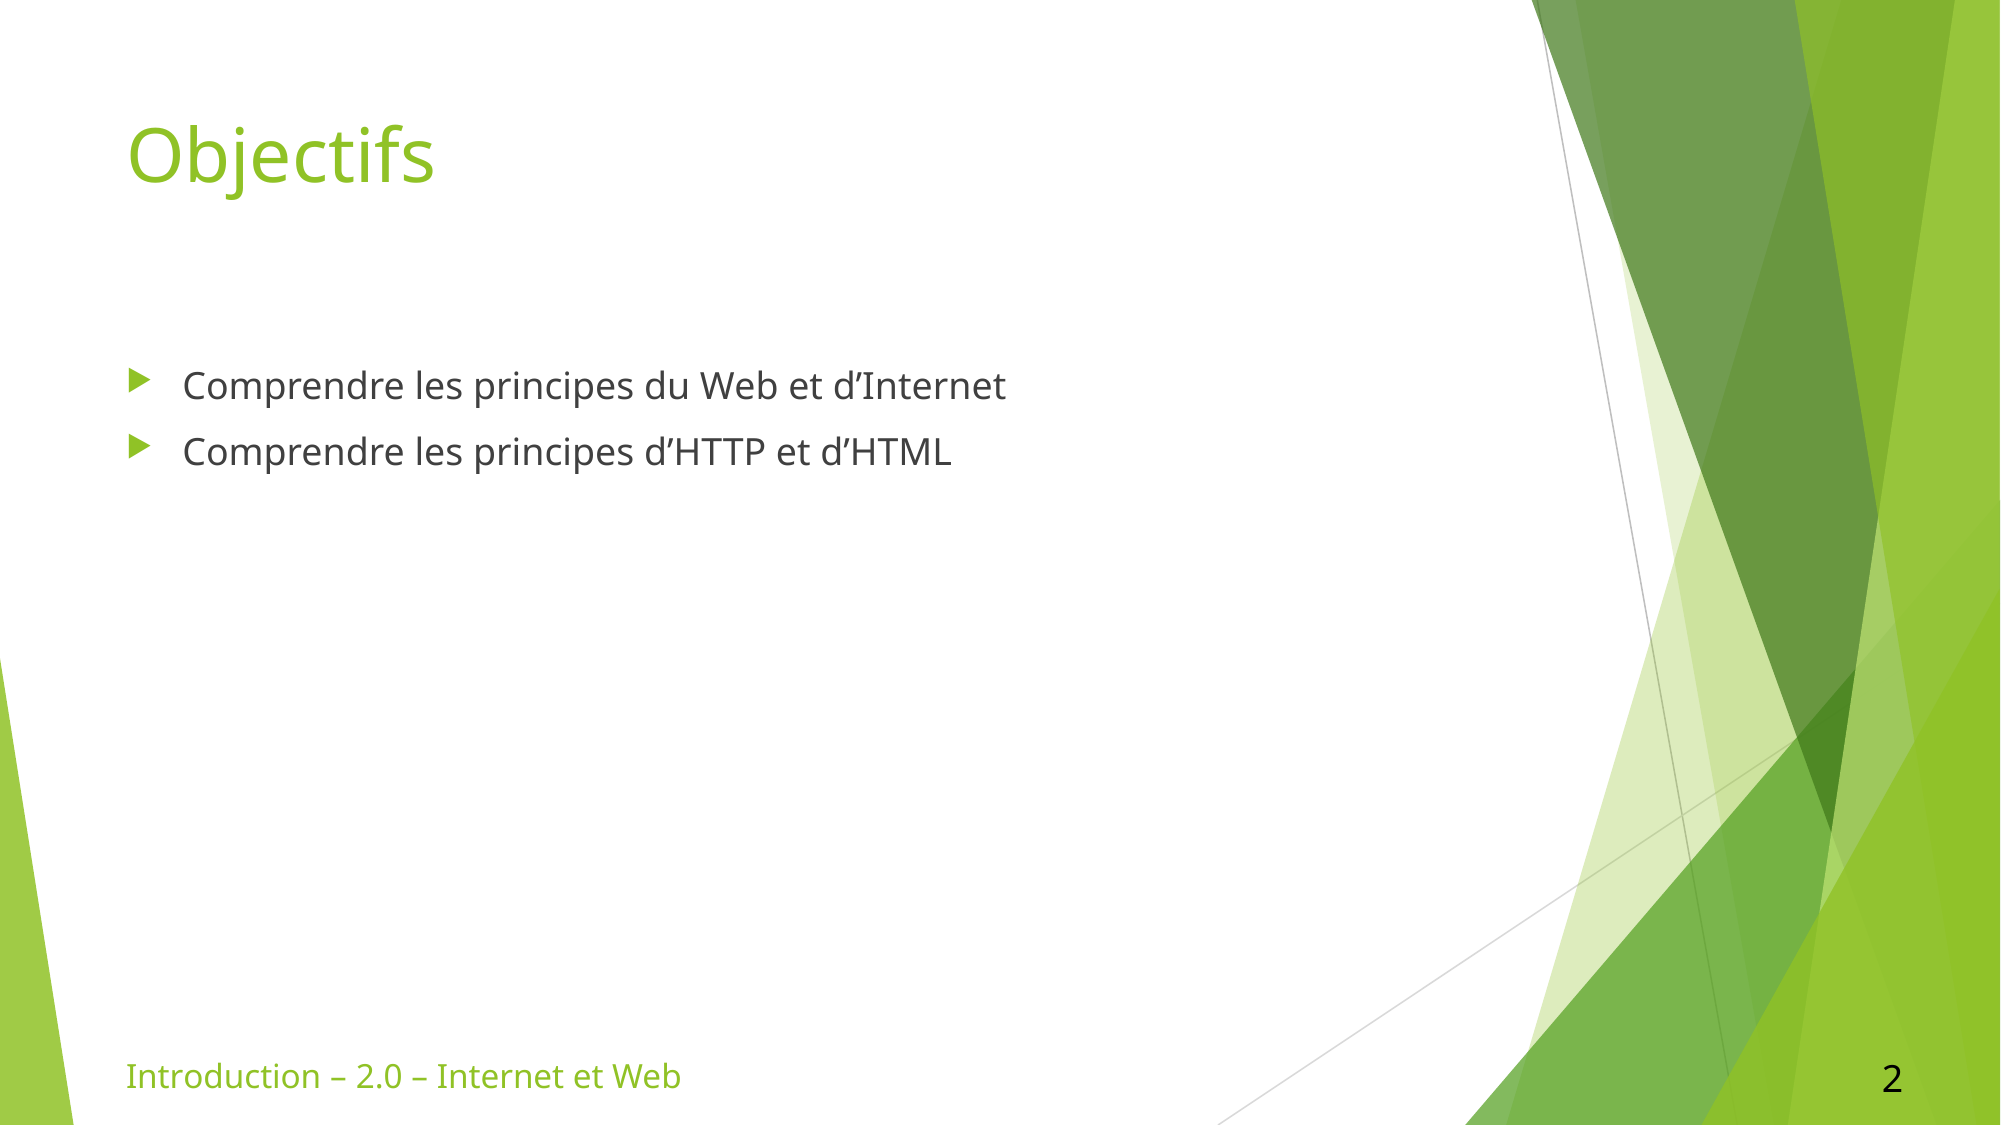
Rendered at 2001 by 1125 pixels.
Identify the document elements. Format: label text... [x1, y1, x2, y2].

list Comprendre les principes du Web et d’Internet Comprendre les principes d’HTTP et d’HTML [111, 354, 1522, 992]
title Objectifs [111, 99, 1522, 317]
text_box [1866, 1047, 1979, 1108]
text_box Introduction – 2.0 – Internet et Web [111, 1047, 1094, 1109]
